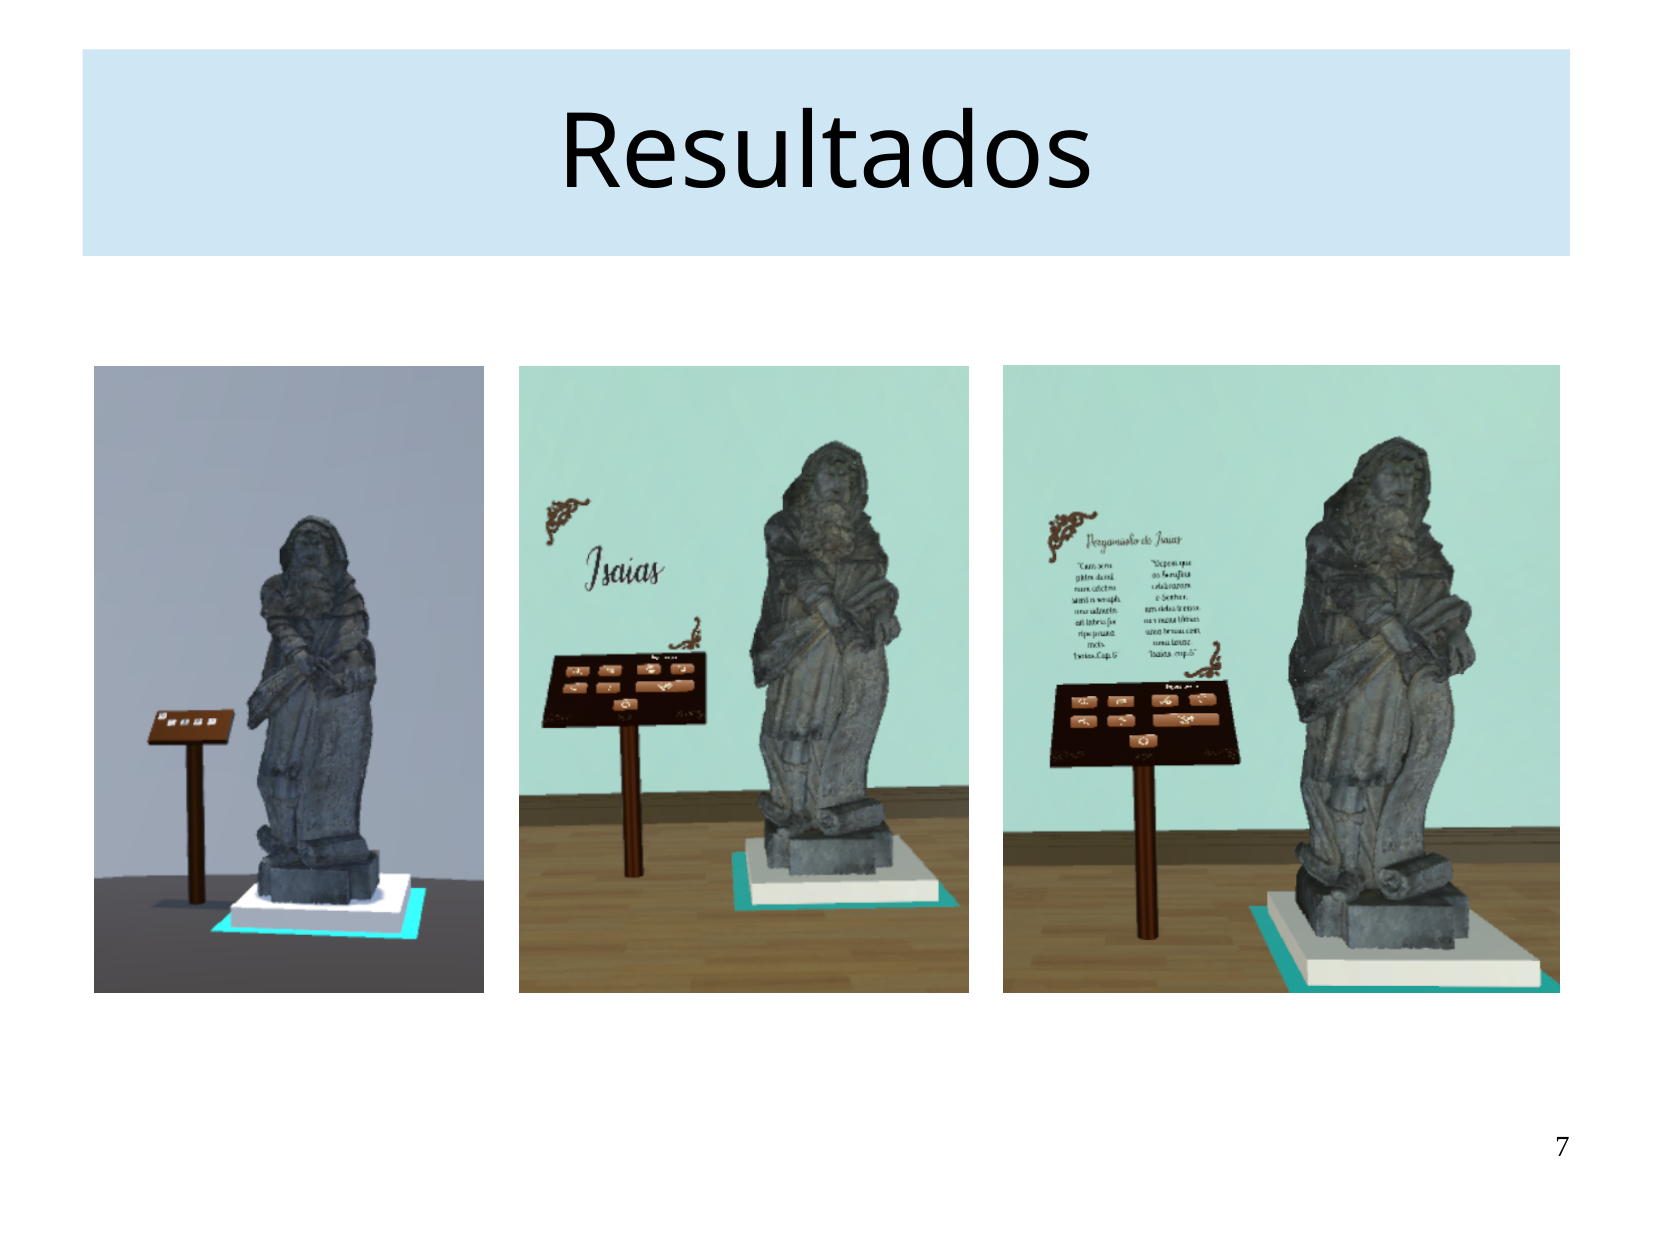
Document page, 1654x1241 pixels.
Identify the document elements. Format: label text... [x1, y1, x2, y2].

picture [1003, 365, 1560, 993]
picture [94, 366, 484, 993]
title Resultados [82, 49, 1571, 256]
picture [519, 366, 969, 993]
